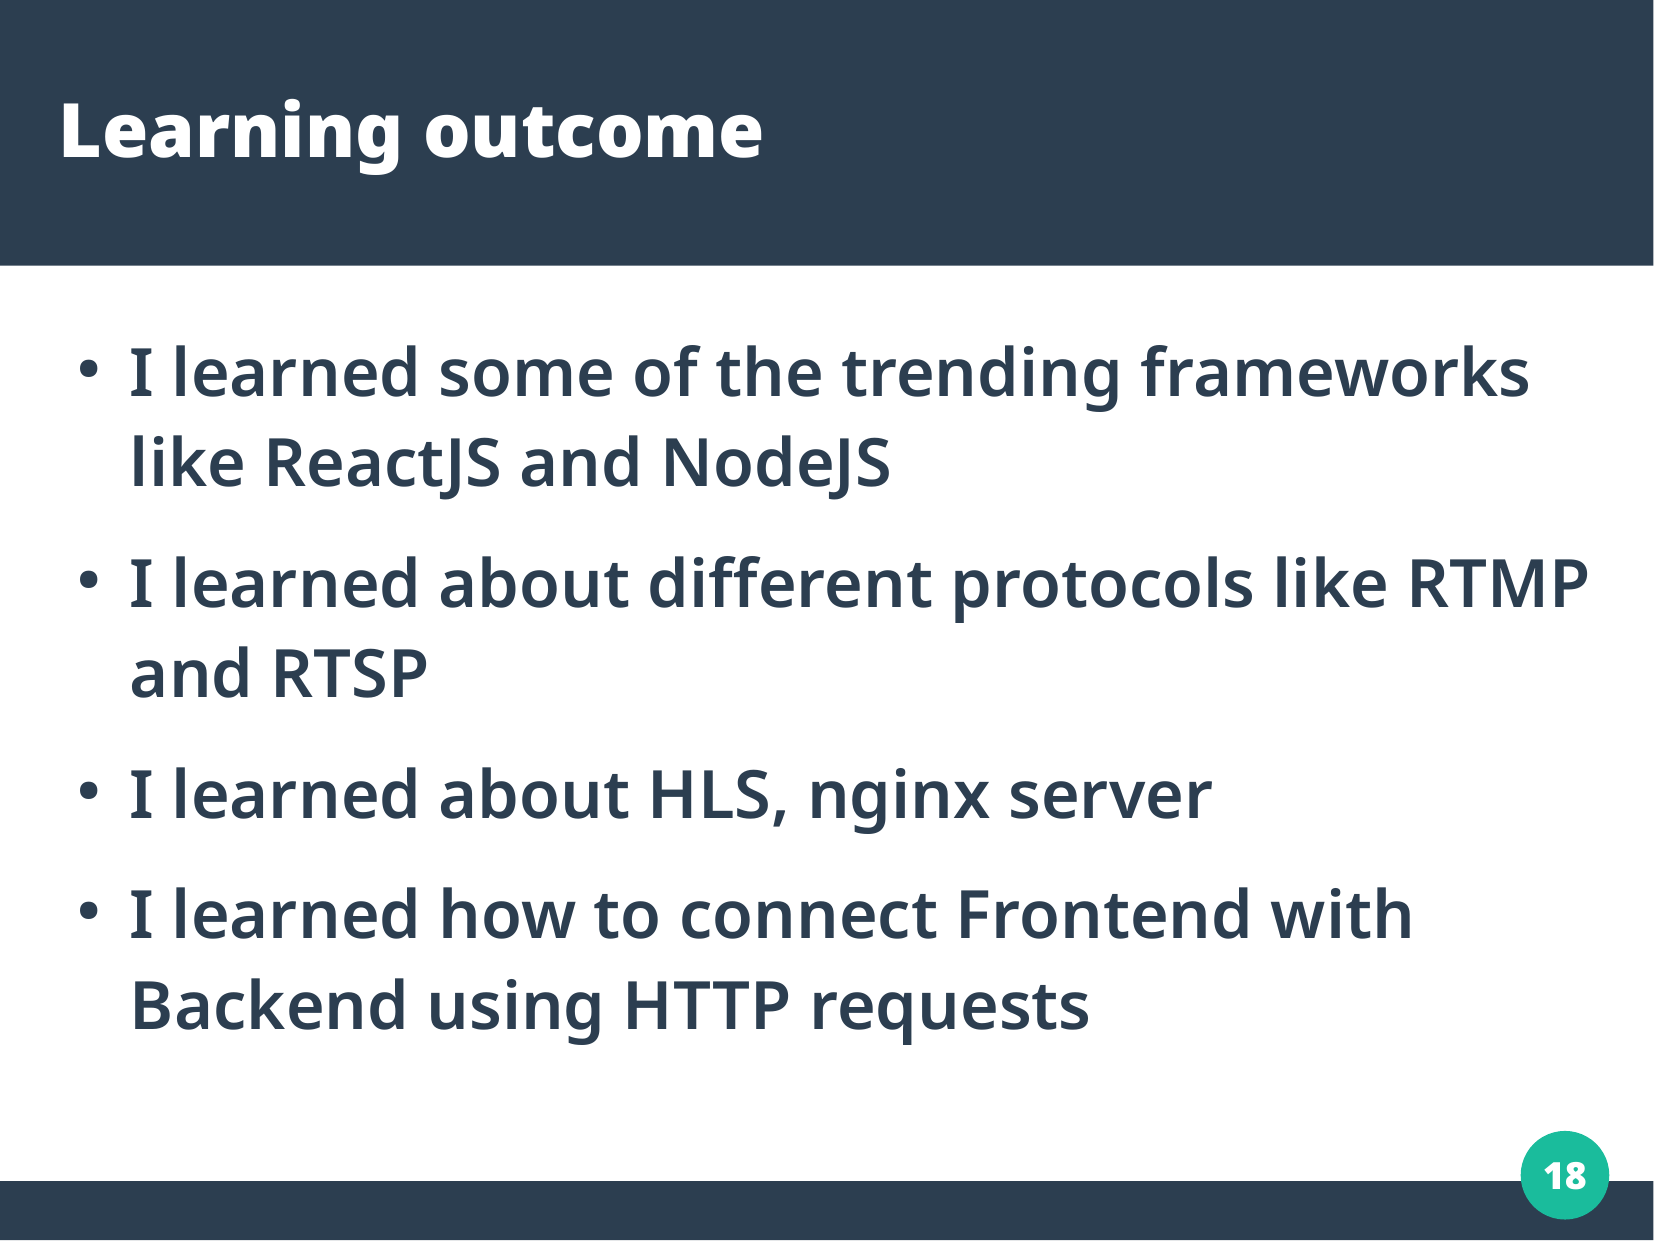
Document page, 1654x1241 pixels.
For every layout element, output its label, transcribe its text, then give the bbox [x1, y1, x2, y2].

list I learned some of the trending frameworks like ReactJS and NodeJS I learned about different protocols like RTMP and RTSP I learned about HLS, nginx server I learned how to connect Frontend with Backend using HTTP requests [59, 324, 1595, 1152]
title Learning outcome [59, 49, 1595, 207]
